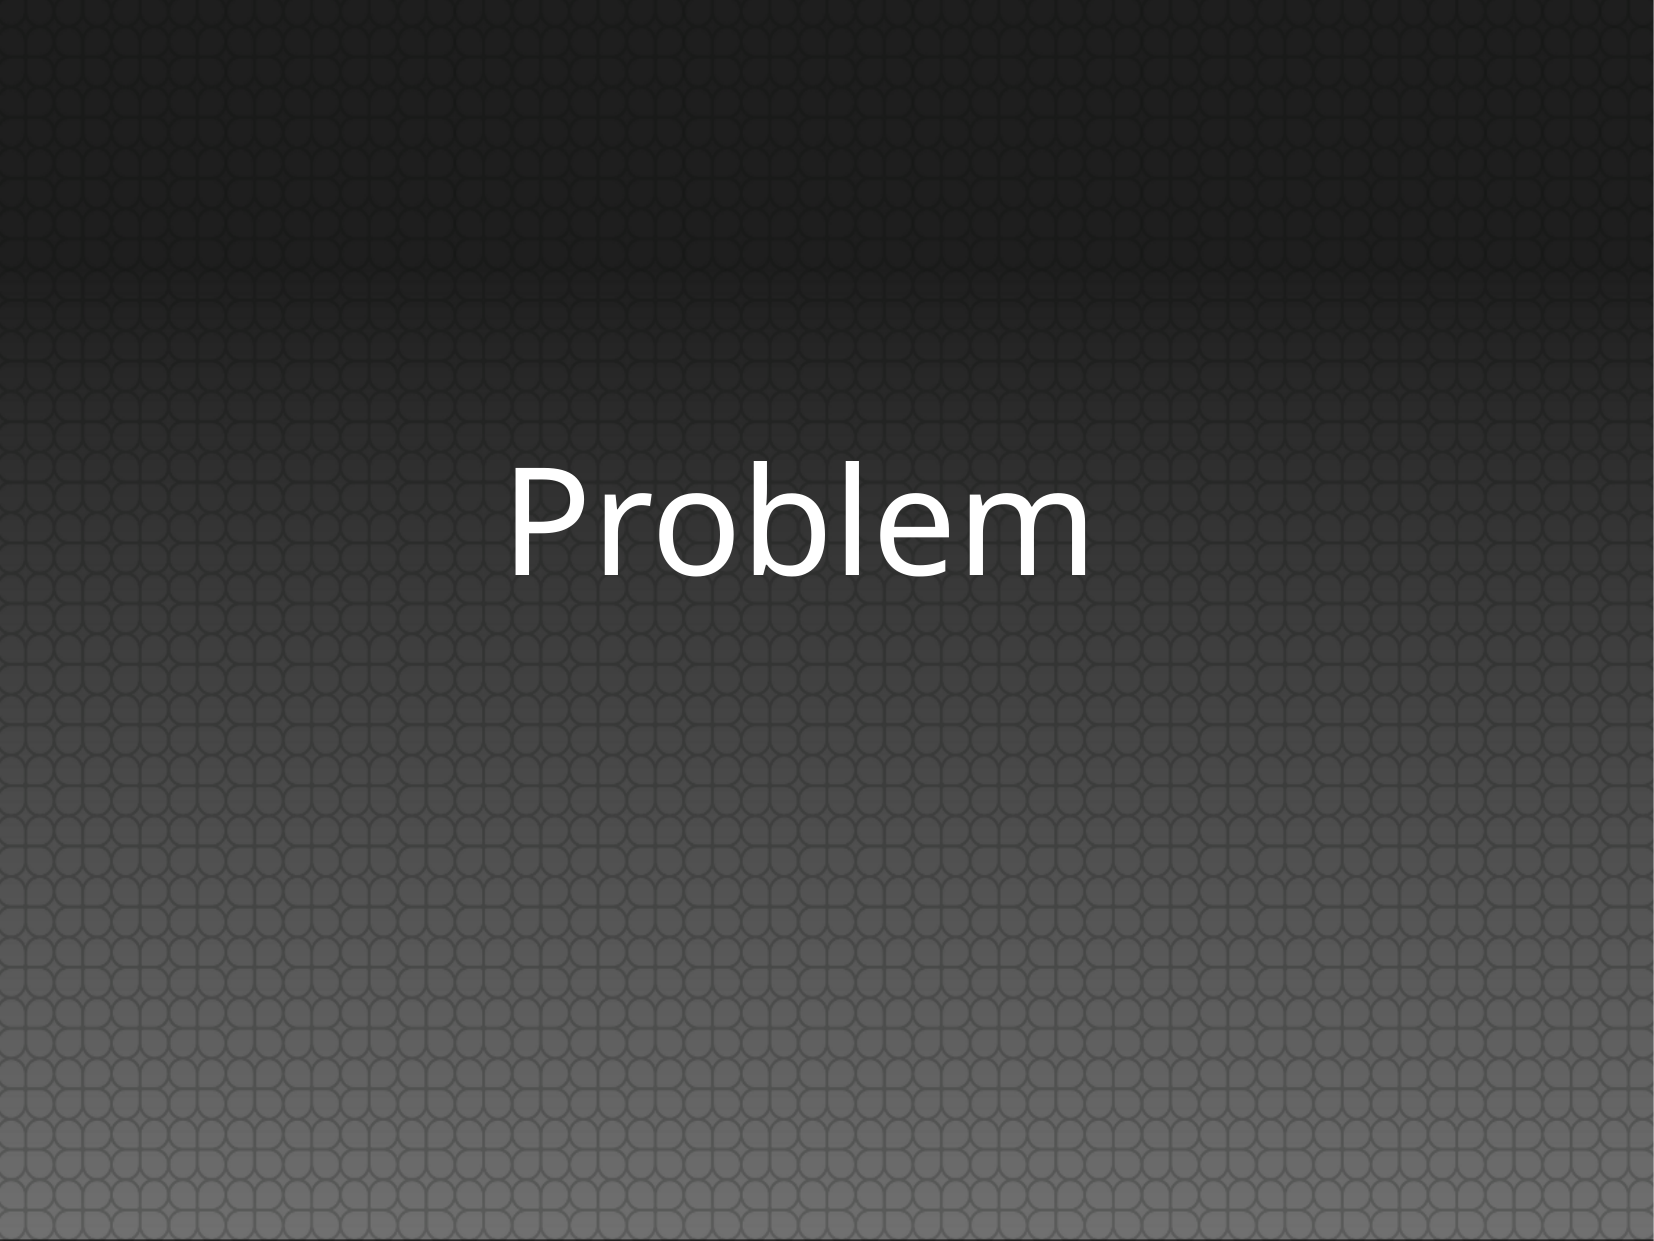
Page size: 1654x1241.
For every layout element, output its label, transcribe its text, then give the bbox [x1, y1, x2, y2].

title Problem [75, 269, 1564, 968]
picture [0, 0, 1654, 1241]
